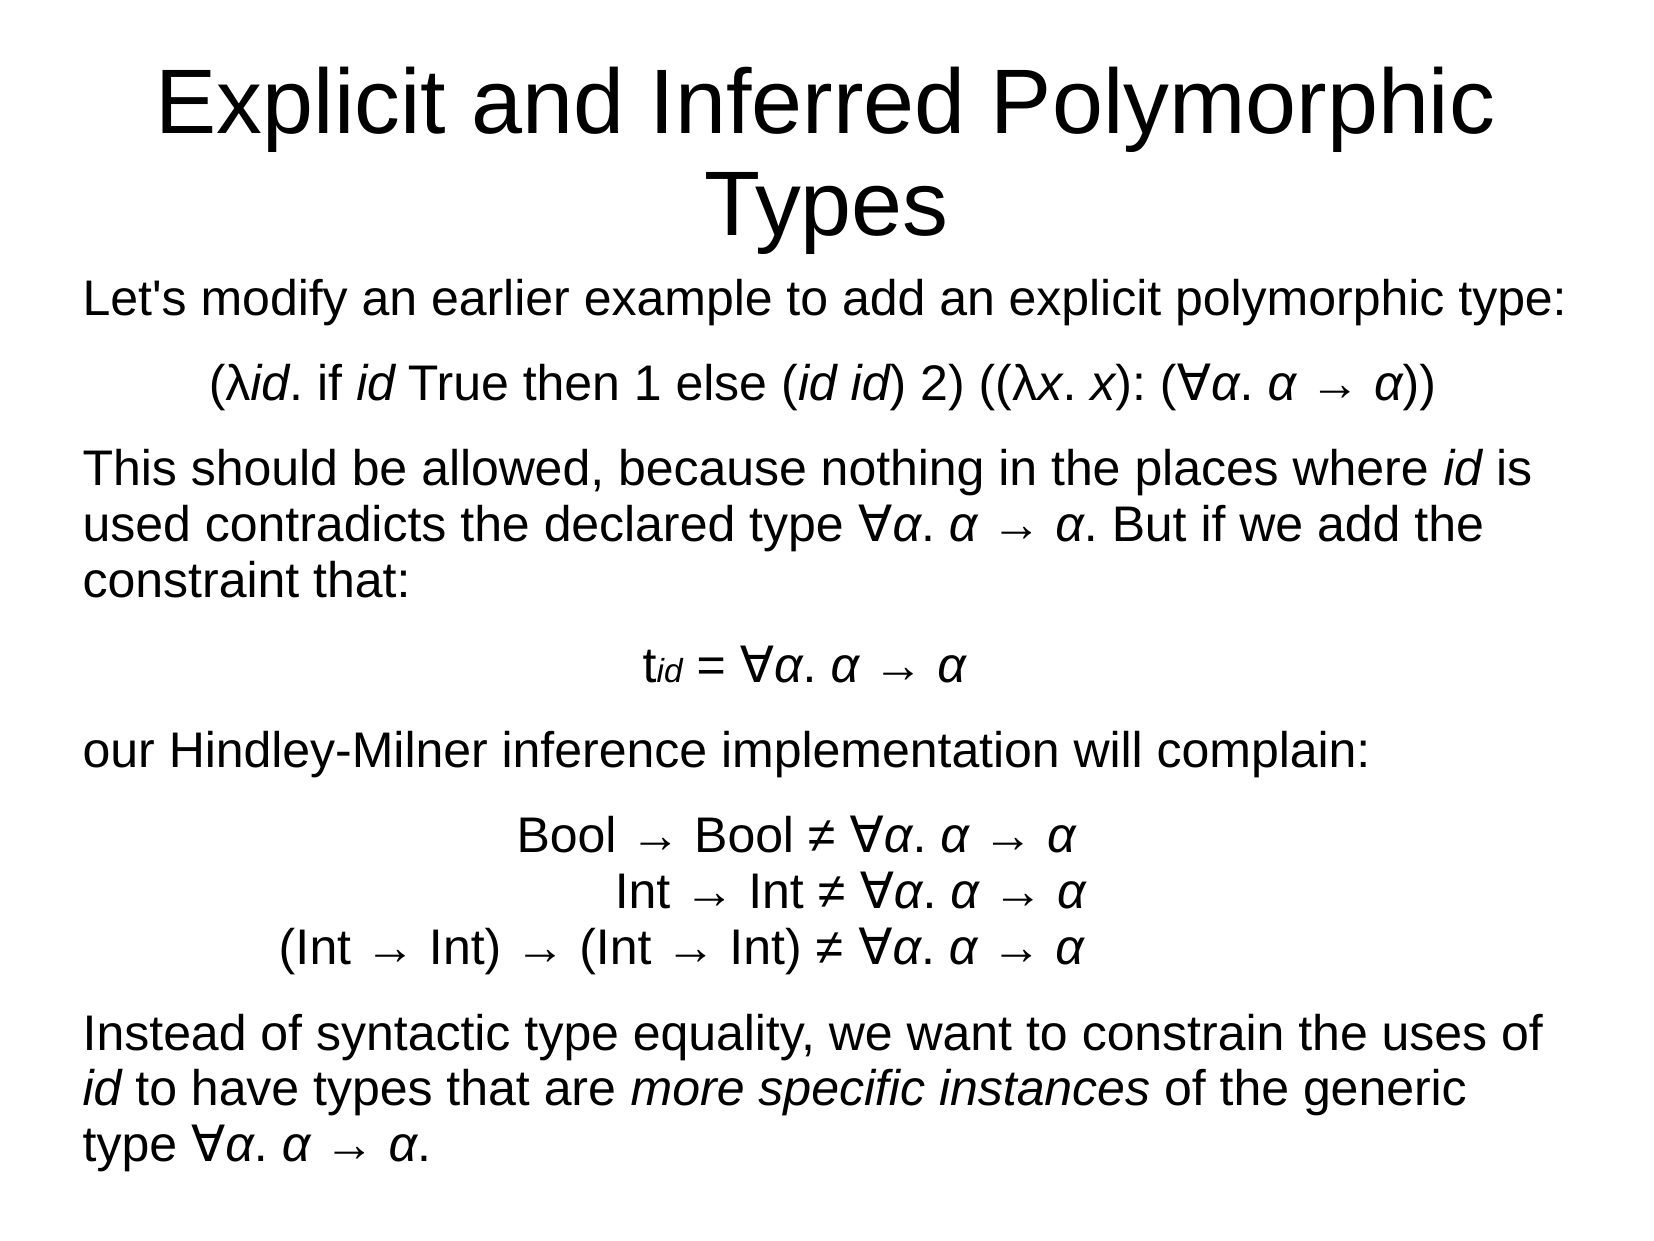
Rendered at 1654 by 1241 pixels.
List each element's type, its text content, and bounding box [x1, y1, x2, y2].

title Explicit and Inferred Polymorphic Types [82, 49, 1571, 257]
list Let's modify an earlier example to add an explicit polymorphic type: (λid. if id True then 1 else (id id) 2) ((λx. x): (∀α. α → α)) This should be allowed, because nothing in the places where id is used contradicts the declared type ∀α. α → α. But if we add the constraint that: tid = ∀α. α → α our Hindley-Milner inference implementation will complain: Bool → Bool ≠ ∀α. α → α Int → Int ≠ ∀α. α → α (Int → Int) → (Int → Int) ≠ ∀α. α → α Instead of syntactic type equality, we want to constrain the uses of id to have types that are more specific instances of the generic type ∀α. α → α. [82, 270, 1571, 1201]
